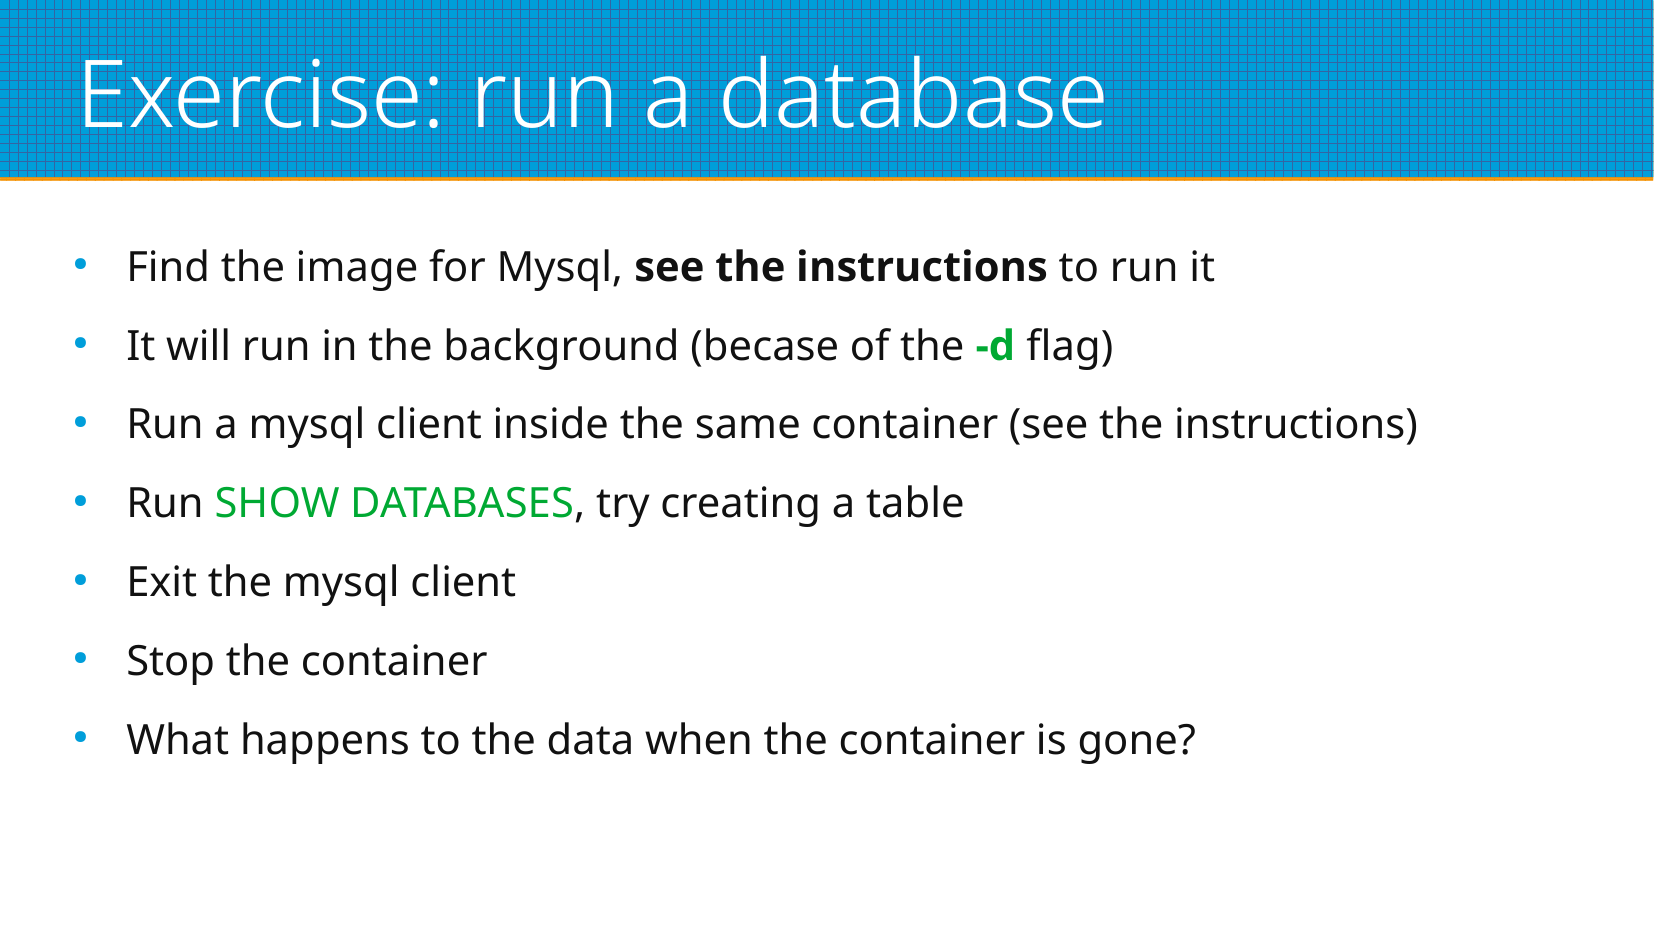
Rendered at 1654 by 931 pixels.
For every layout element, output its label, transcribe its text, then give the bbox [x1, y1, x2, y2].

title Exercise: run a database [76, 0, 1565, 156]
list Find the image for Mysql, see the instructions to run it It will run in the background (becase of the -d flag) Run a mysql client inside the same container (see the instructions) Run SHOW DATABASES, try creating a table Exit the mysql client Stop the container What happens to the data when the container is gone? [55, 236, 1565, 811]
